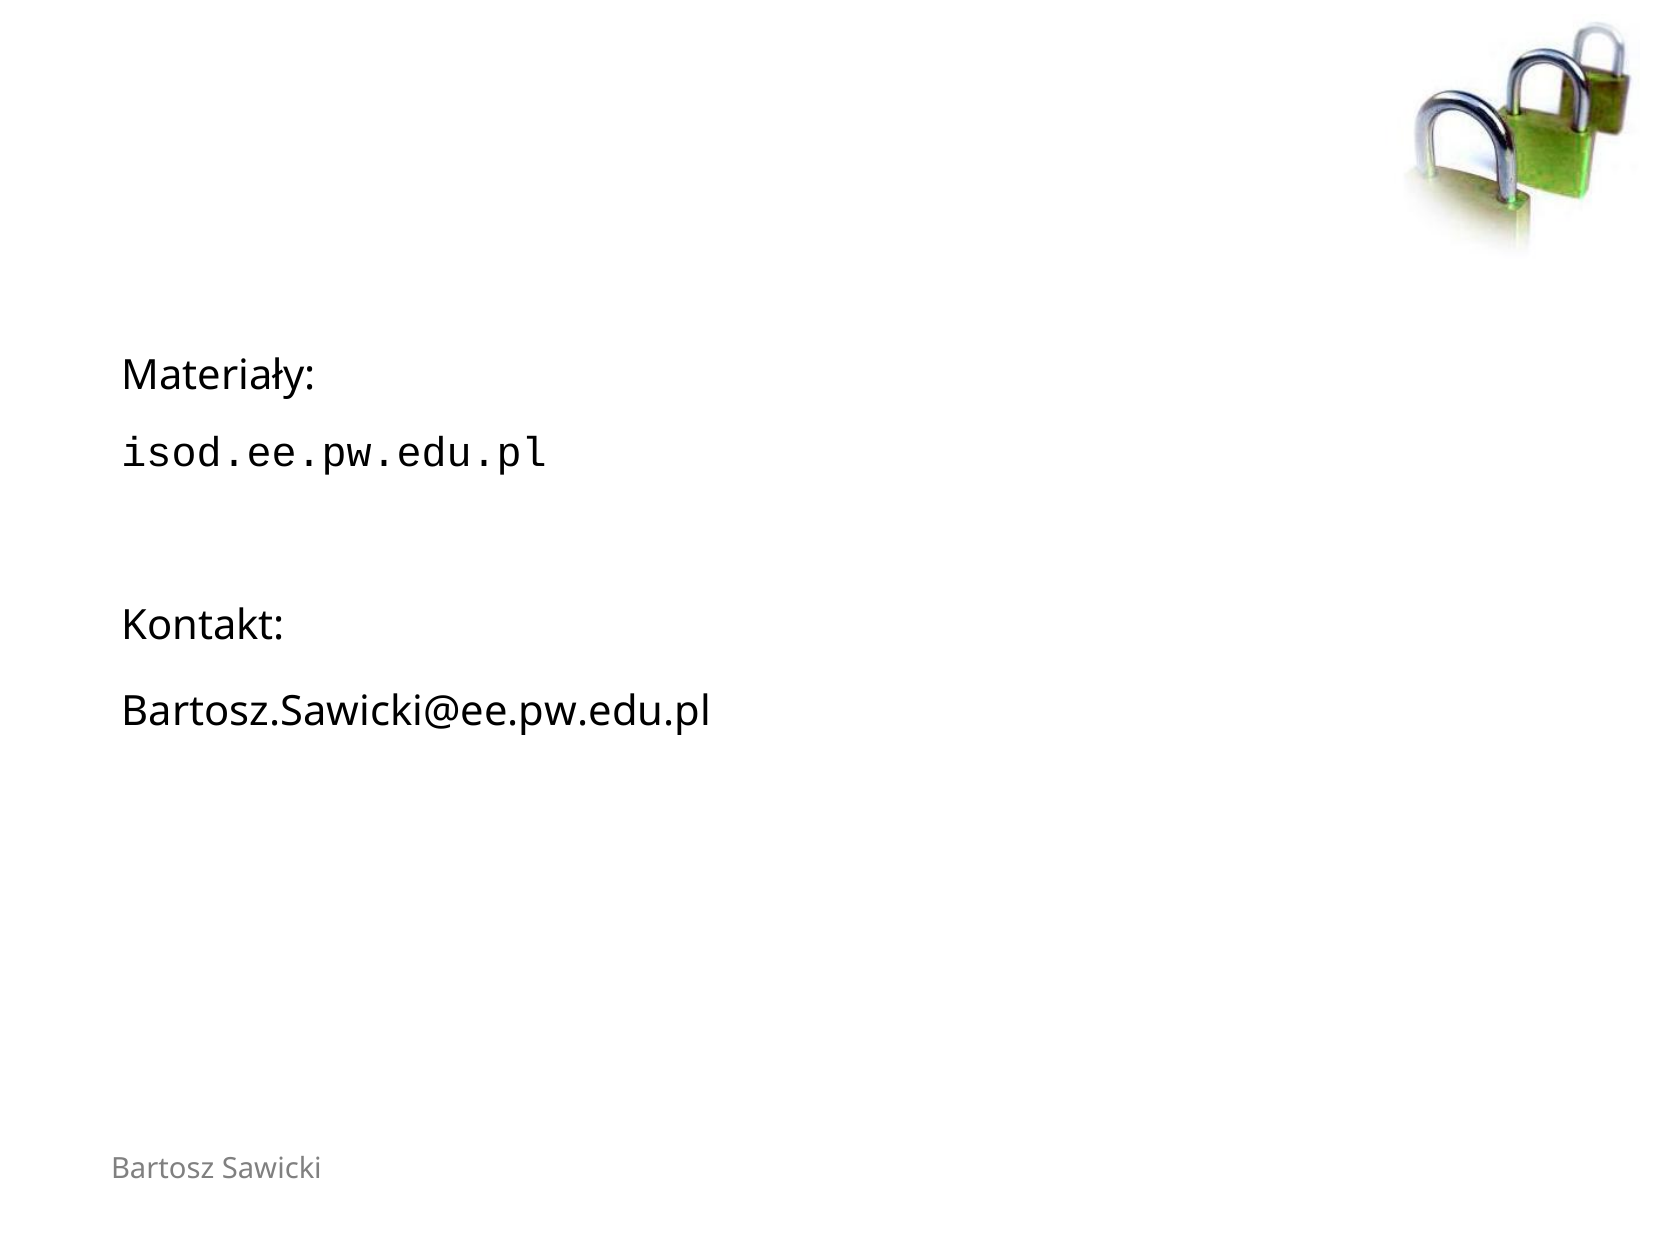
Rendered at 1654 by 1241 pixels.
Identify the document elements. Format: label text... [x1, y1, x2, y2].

list Materiały: isod.ee.pw.edu.pl Kontakt: Bartosz.Sawicki@ee.pw.edu.pl [121, 344, 1534, 1164]
picture [1385, 14, 1640, 266]
